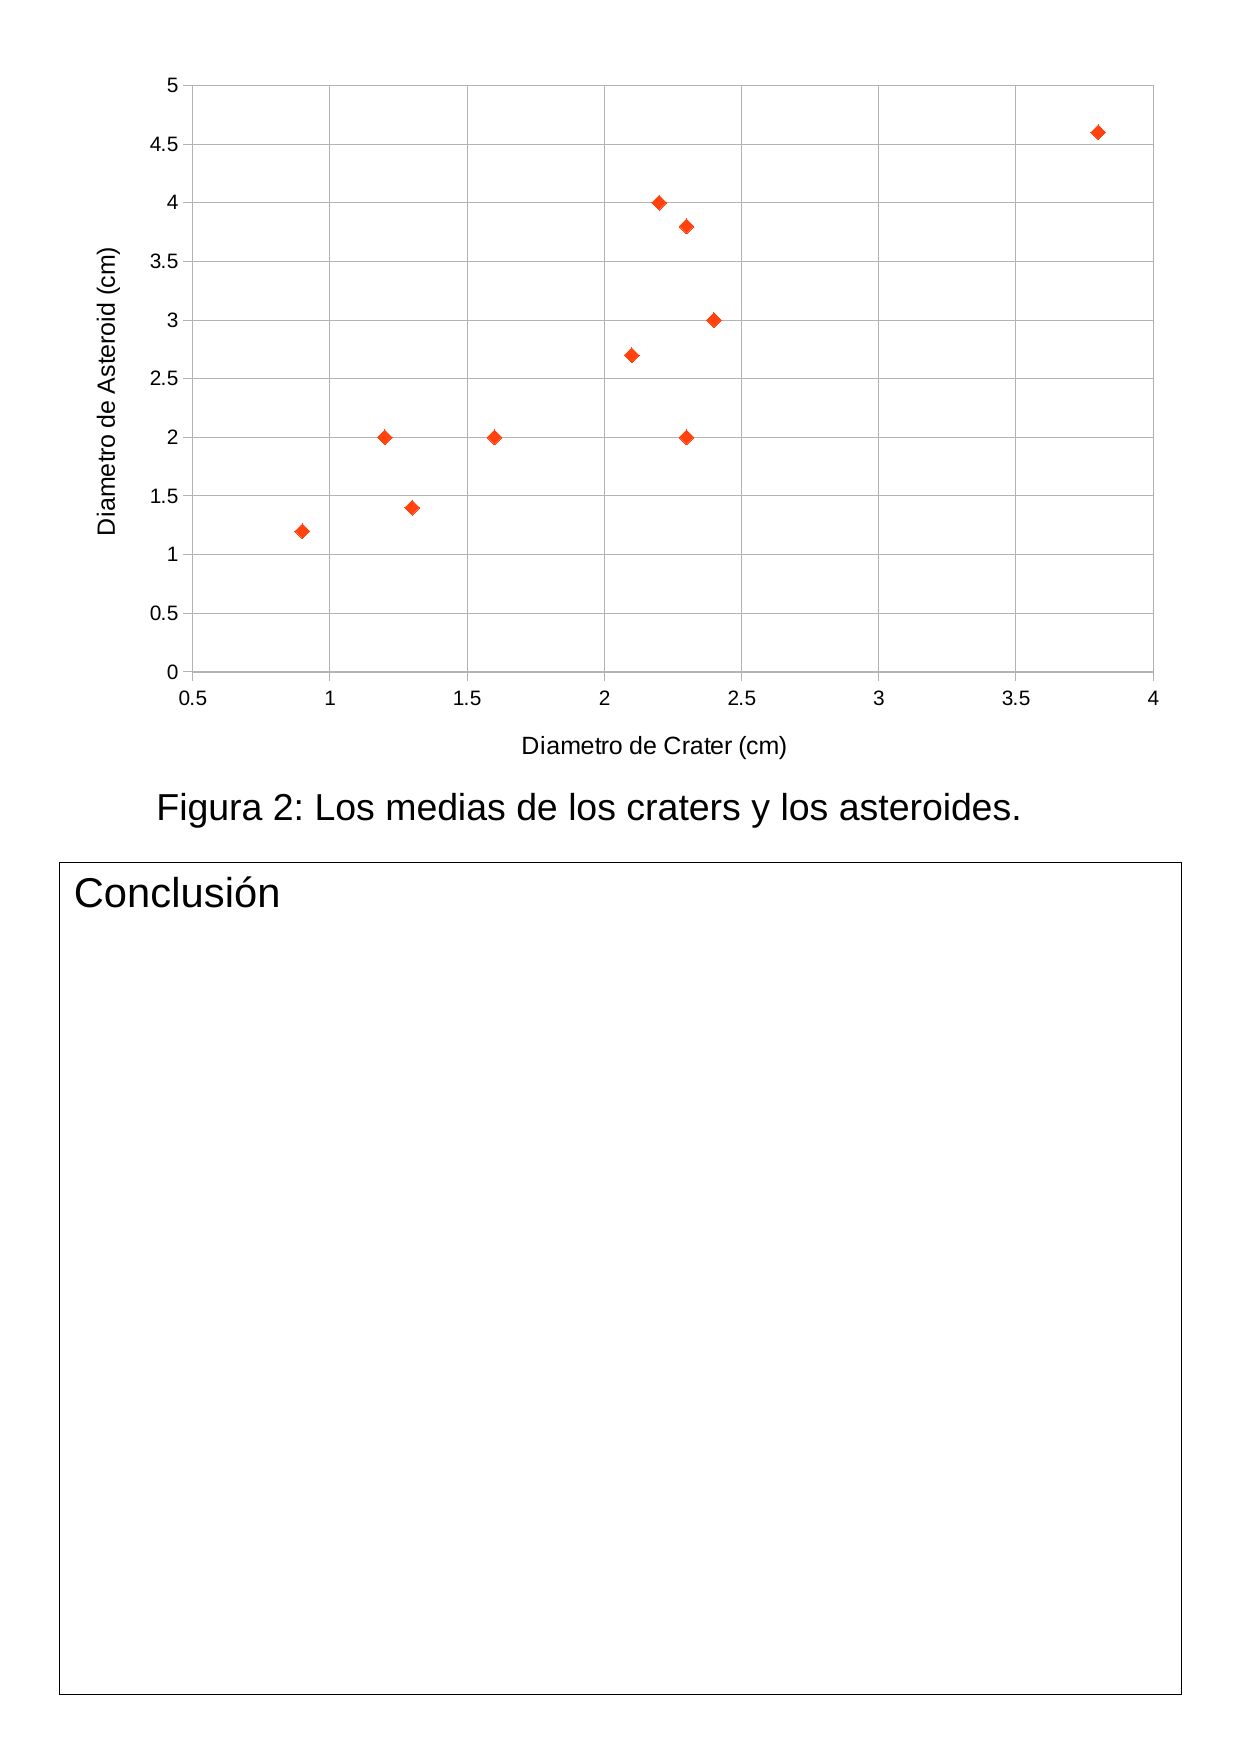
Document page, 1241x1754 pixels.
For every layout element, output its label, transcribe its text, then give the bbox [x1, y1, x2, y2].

chart [59, 59, 1182, 792]
text_box Conclusión [59, 862, 1182, 1695]
text_box Figura 2: Los medias de los craters y los asteroides. [141, 779, 1193, 963]
